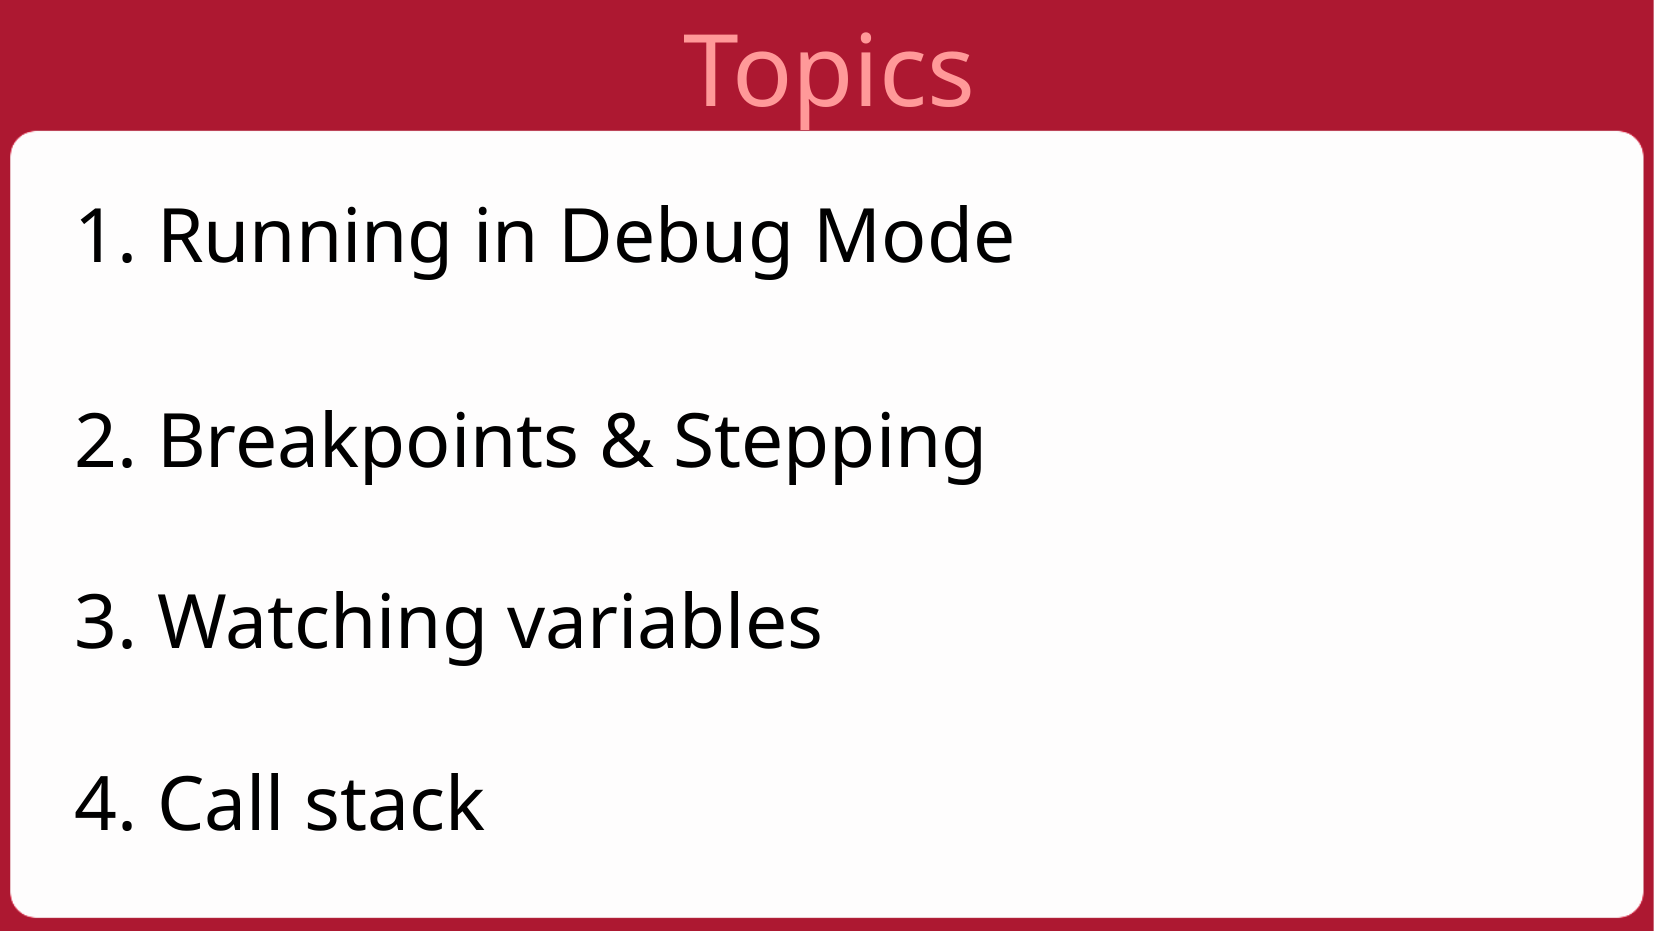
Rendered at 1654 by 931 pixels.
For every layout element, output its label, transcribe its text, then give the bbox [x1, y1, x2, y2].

text_box 1. Running in Debug Mode 2. Breakpoints & Stepping 3. Watching variables 4. Call stack 5. Extra – Navigating code tips [74, 182, 1581, 903]
picture [0, 0, 1654, 931]
title Topics [85, 3, 1574, 131]
